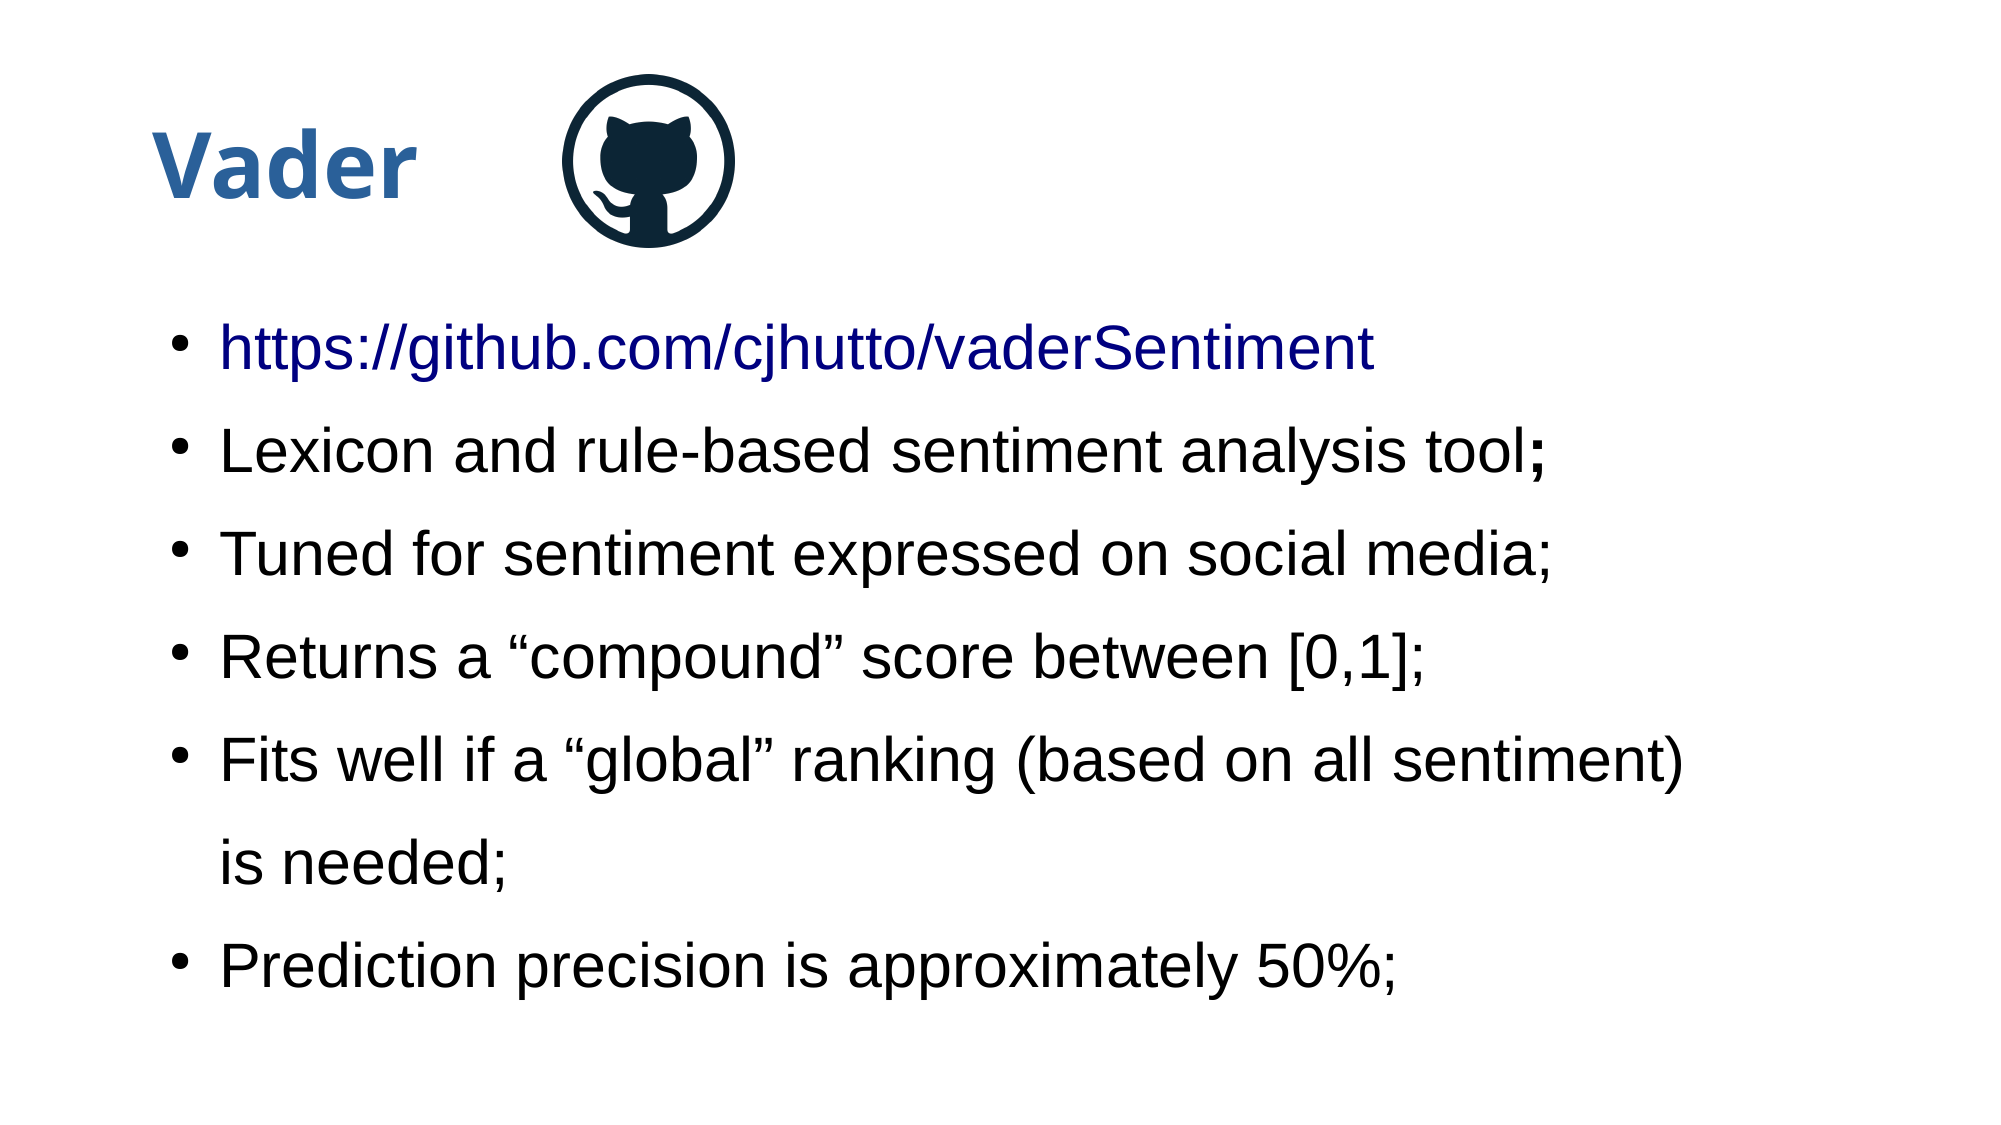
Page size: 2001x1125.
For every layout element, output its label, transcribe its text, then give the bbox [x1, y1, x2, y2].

title Vader [137, 59, 1863, 278]
list https://github.com/cjhutto/vaderSentiment Lexicon and rule-based sentiment analysis tool; Tuned for sentiment expressed on social media; Returns a “compound” score between [0,1]; Fits well if a “global” ranking (based on all sentiment) is needed; Prediction precision is approximately 50%; [137, 299, 1863, 1014]
picture [562, 74, 735, 248]
